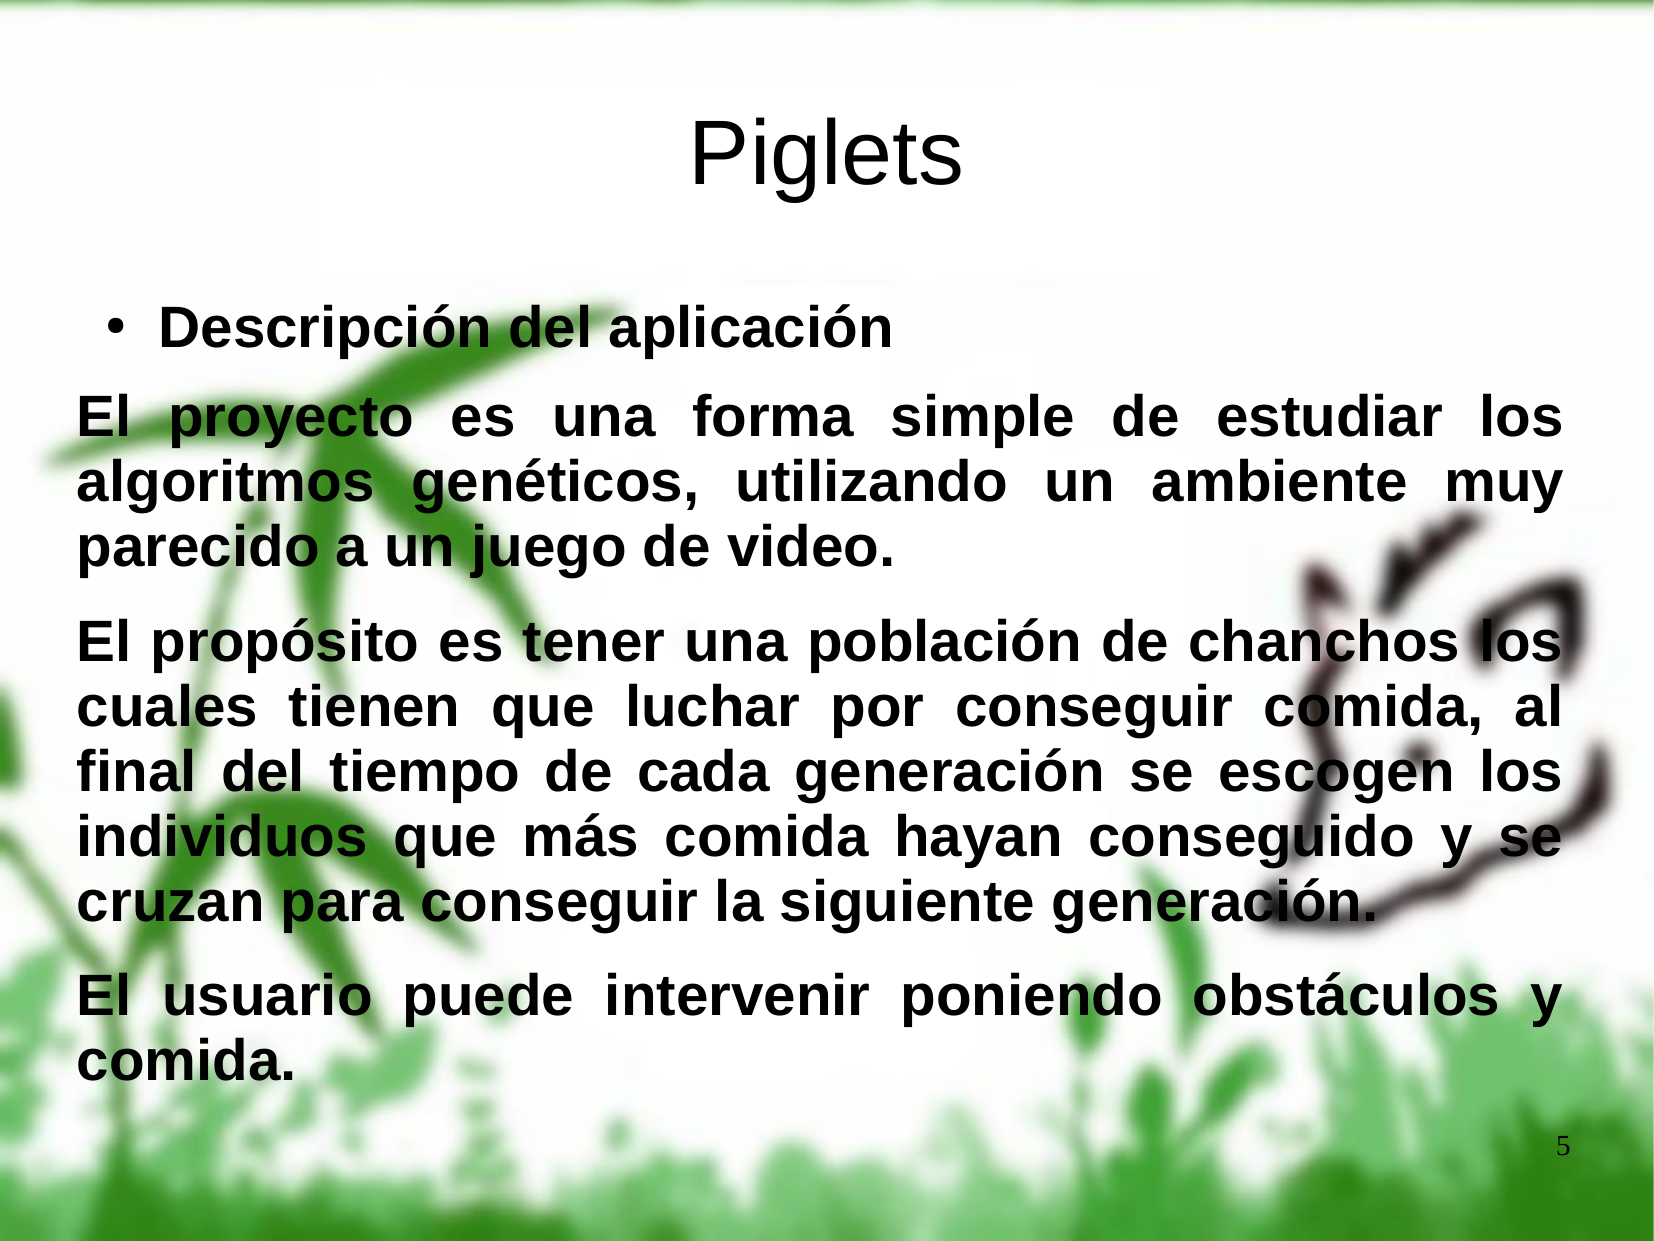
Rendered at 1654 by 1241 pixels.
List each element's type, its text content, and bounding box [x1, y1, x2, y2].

title Piglets [82, 49, 1571, 257]
list Descripción del aplicación El proyecto es una forma simple de estudiar los algoritmos genéticos, utilizando un ambiente muy parecido a un juego de video. El propósito es tener una población de chanchos los cuales tienen que luchar por conseguir comida, al final del tiempo de cada generación se escogen los individuos que más comida hayan conseguido y se cruzan para conseguir la siguiente generación. El usuario puede intervenir poniendo obstáculos y comida. [76, 295, 1565, 1099]
picture [0, 0, 1654, 1241]
